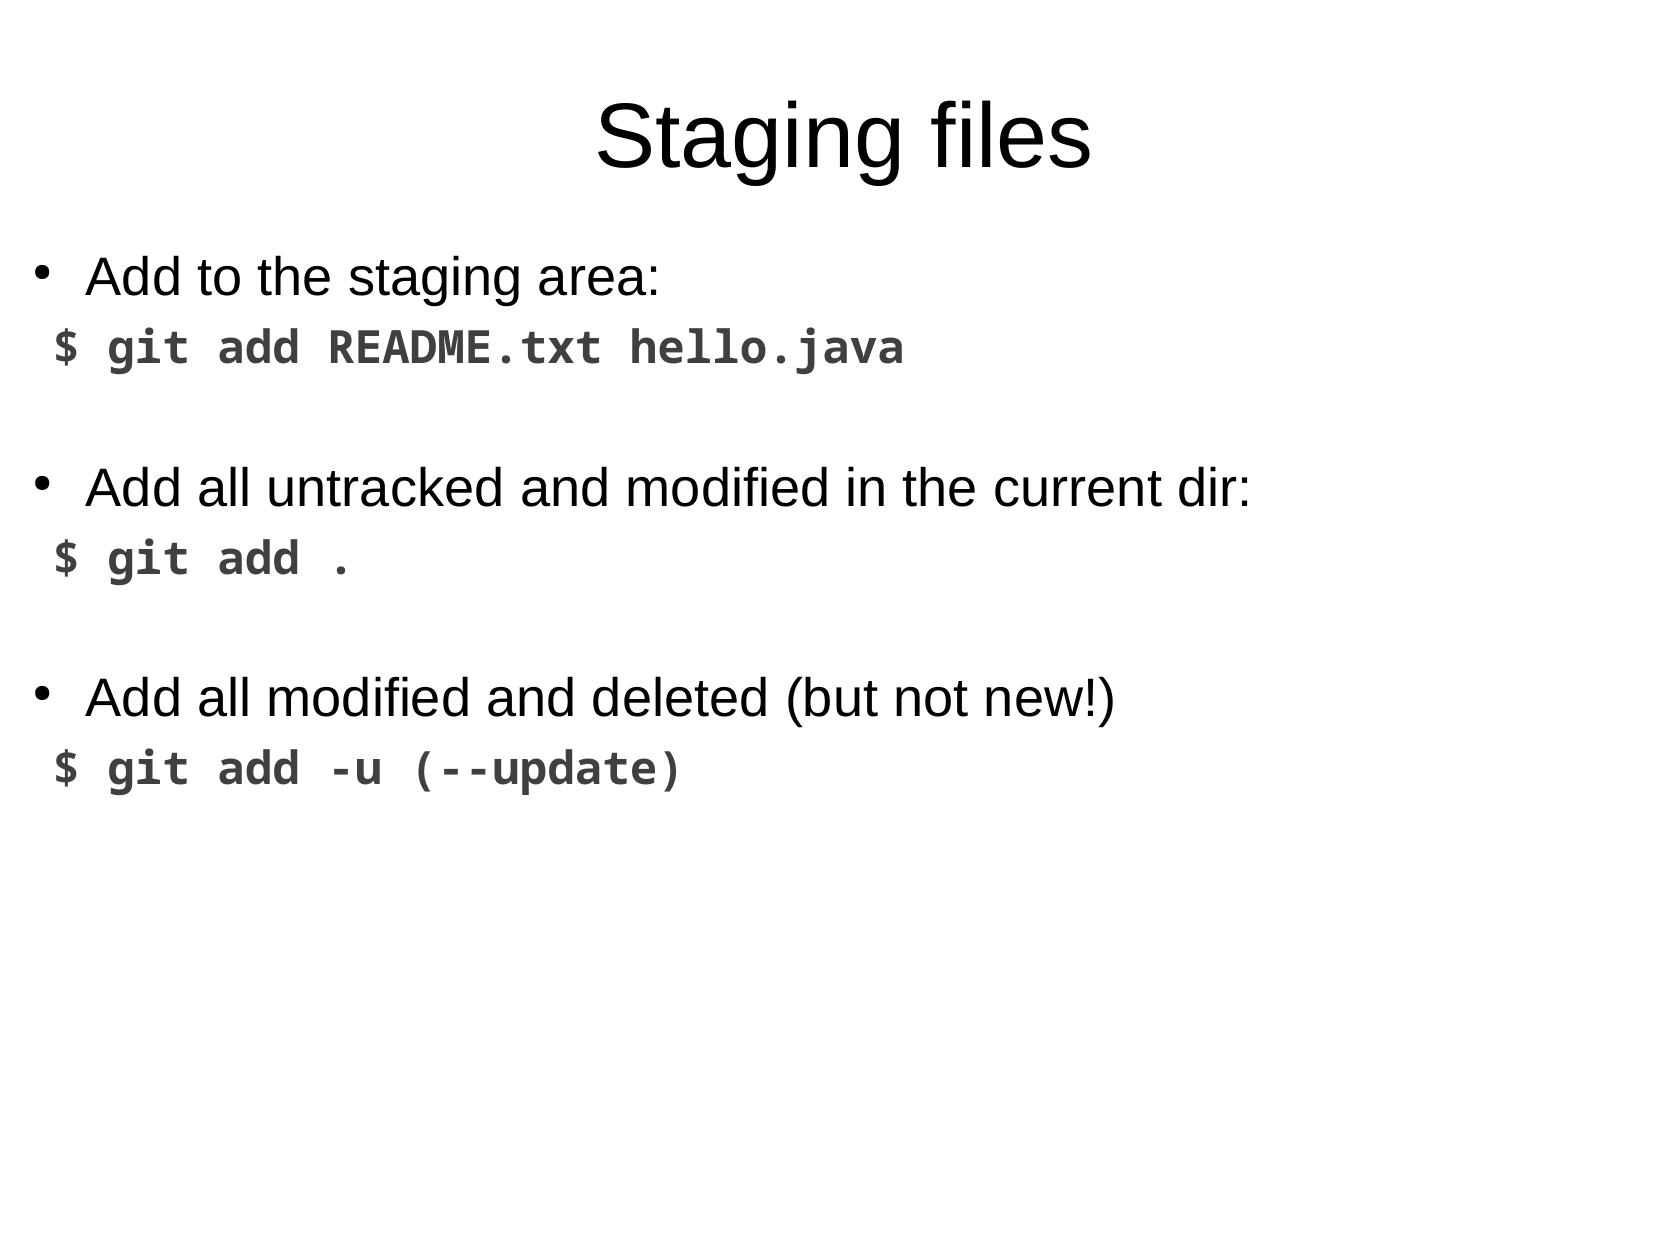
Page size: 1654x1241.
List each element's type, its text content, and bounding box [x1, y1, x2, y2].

title Staging files [0, 27, 1654, 234]
list Add to the staging area: $ git add README.txt hello.java Add all untracked and modified in the current dir: $ git add . Add all modified and deleted (but not new!) $ git add -u (--update) [0, 234, 1654, 1241]
